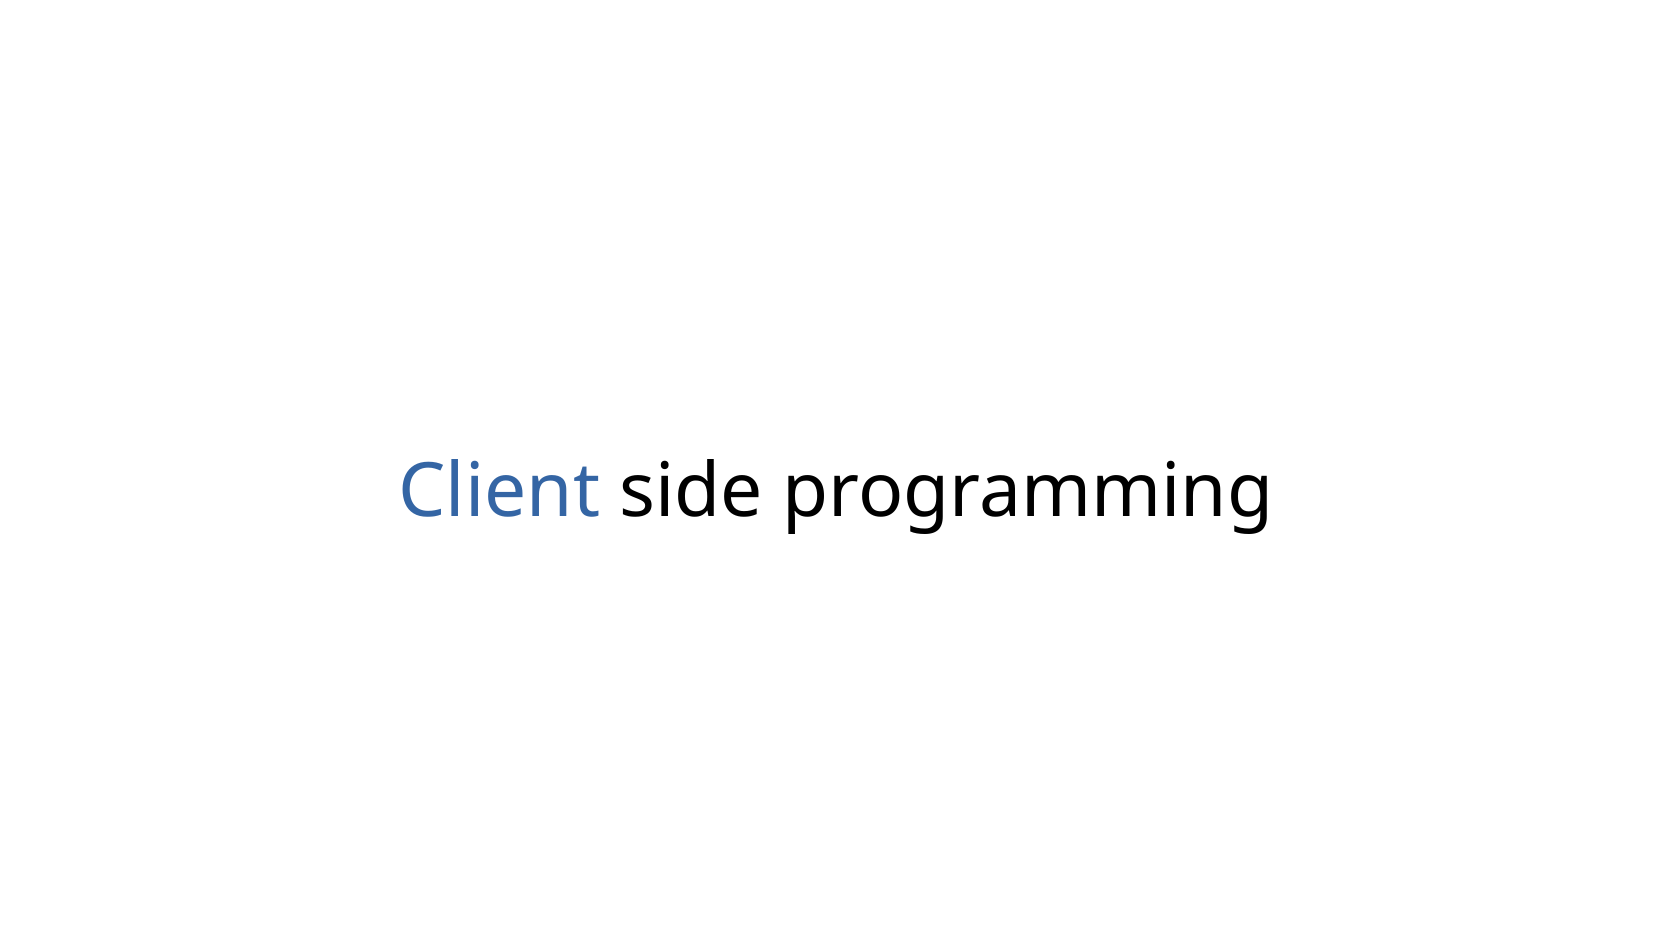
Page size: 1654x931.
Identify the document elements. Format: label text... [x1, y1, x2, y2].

text_box Client side programming [383, 428, 1270, 532]
